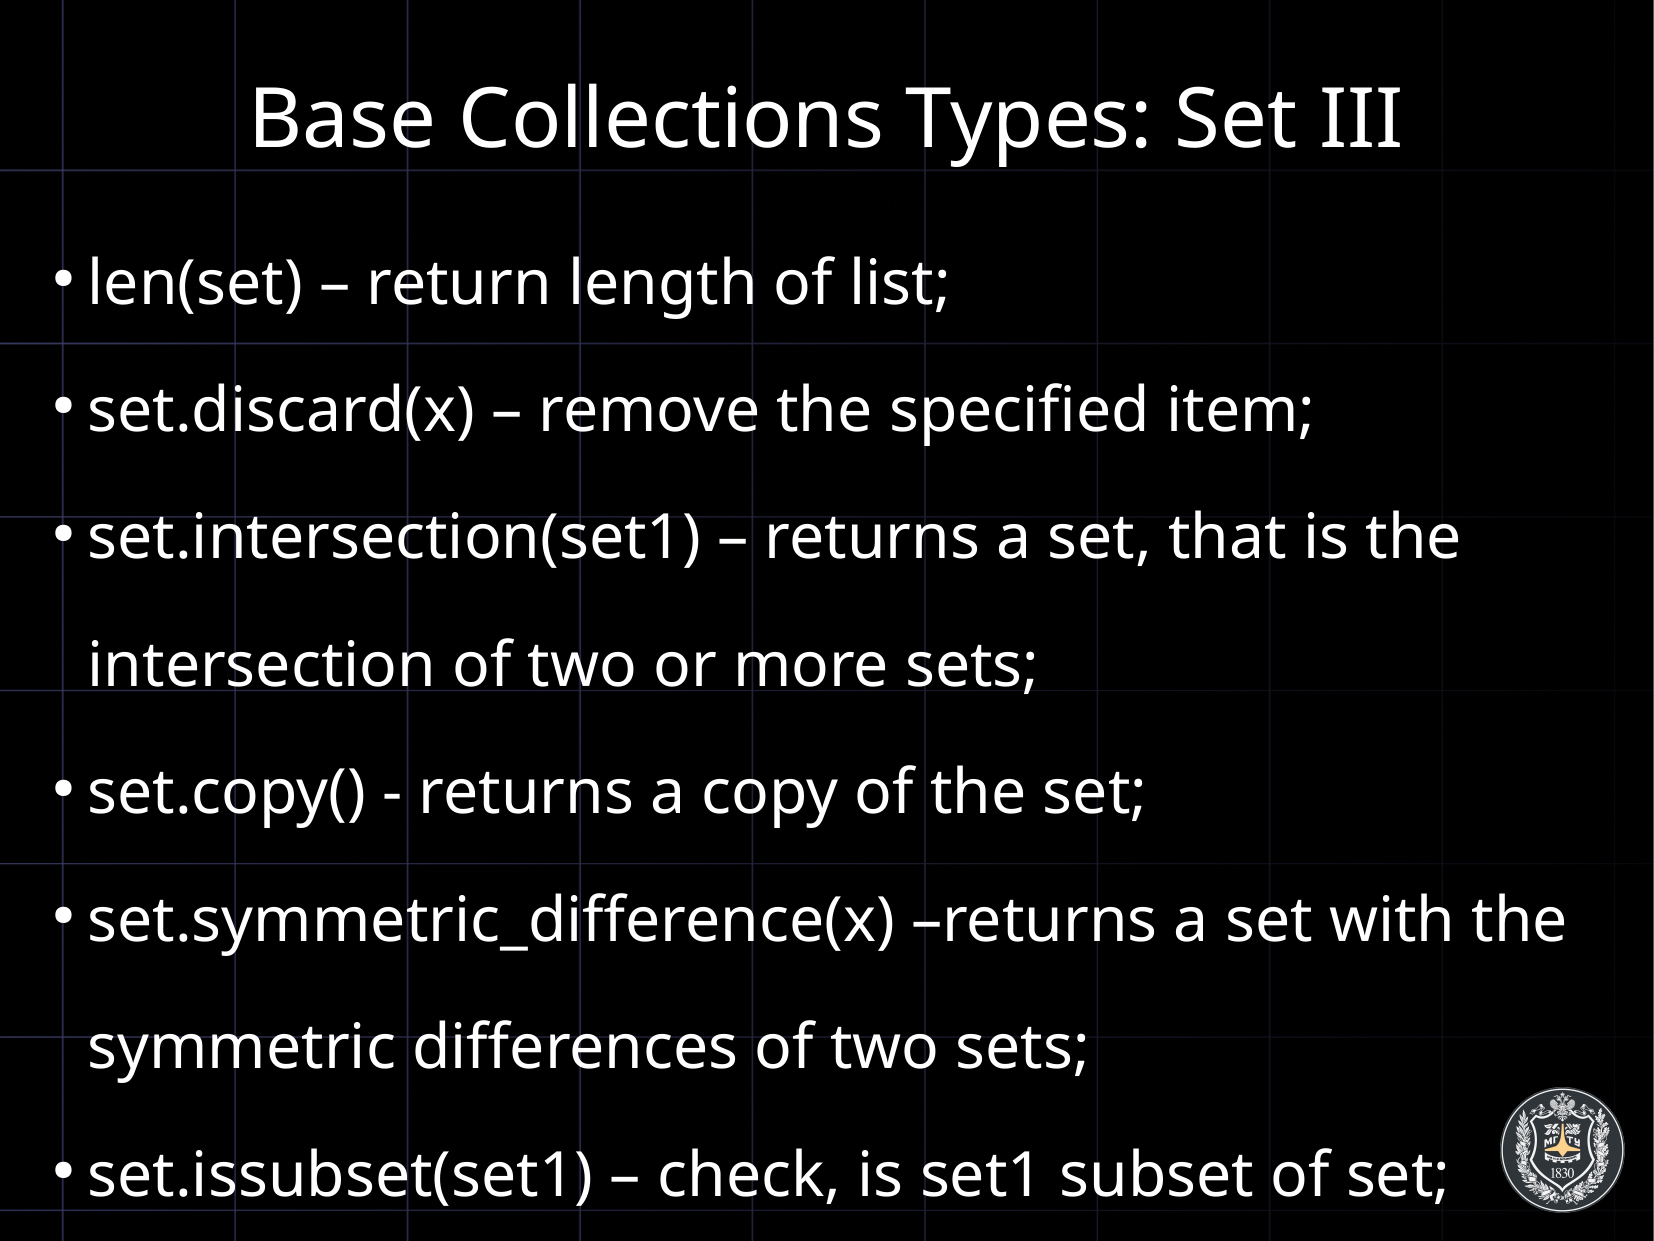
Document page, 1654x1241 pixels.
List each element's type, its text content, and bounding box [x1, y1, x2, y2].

picture [0, 0, 1654, 1241]
title Base Collections Types: Set III [82, 37, 1571, 187]
text_box len(set) – return length of list; set.discard(x) – remove the specified item; set.intersection(set1) – returns a set, that is the intersection of two or more sets; set.copy() - returns a copy of the set; set.symmetric_difference(x) –returns a set with the symmetric differences of two sets; set.issubset(set1) – check, is set1 subset of set; And more... [37, 187, 1613, 1185]
